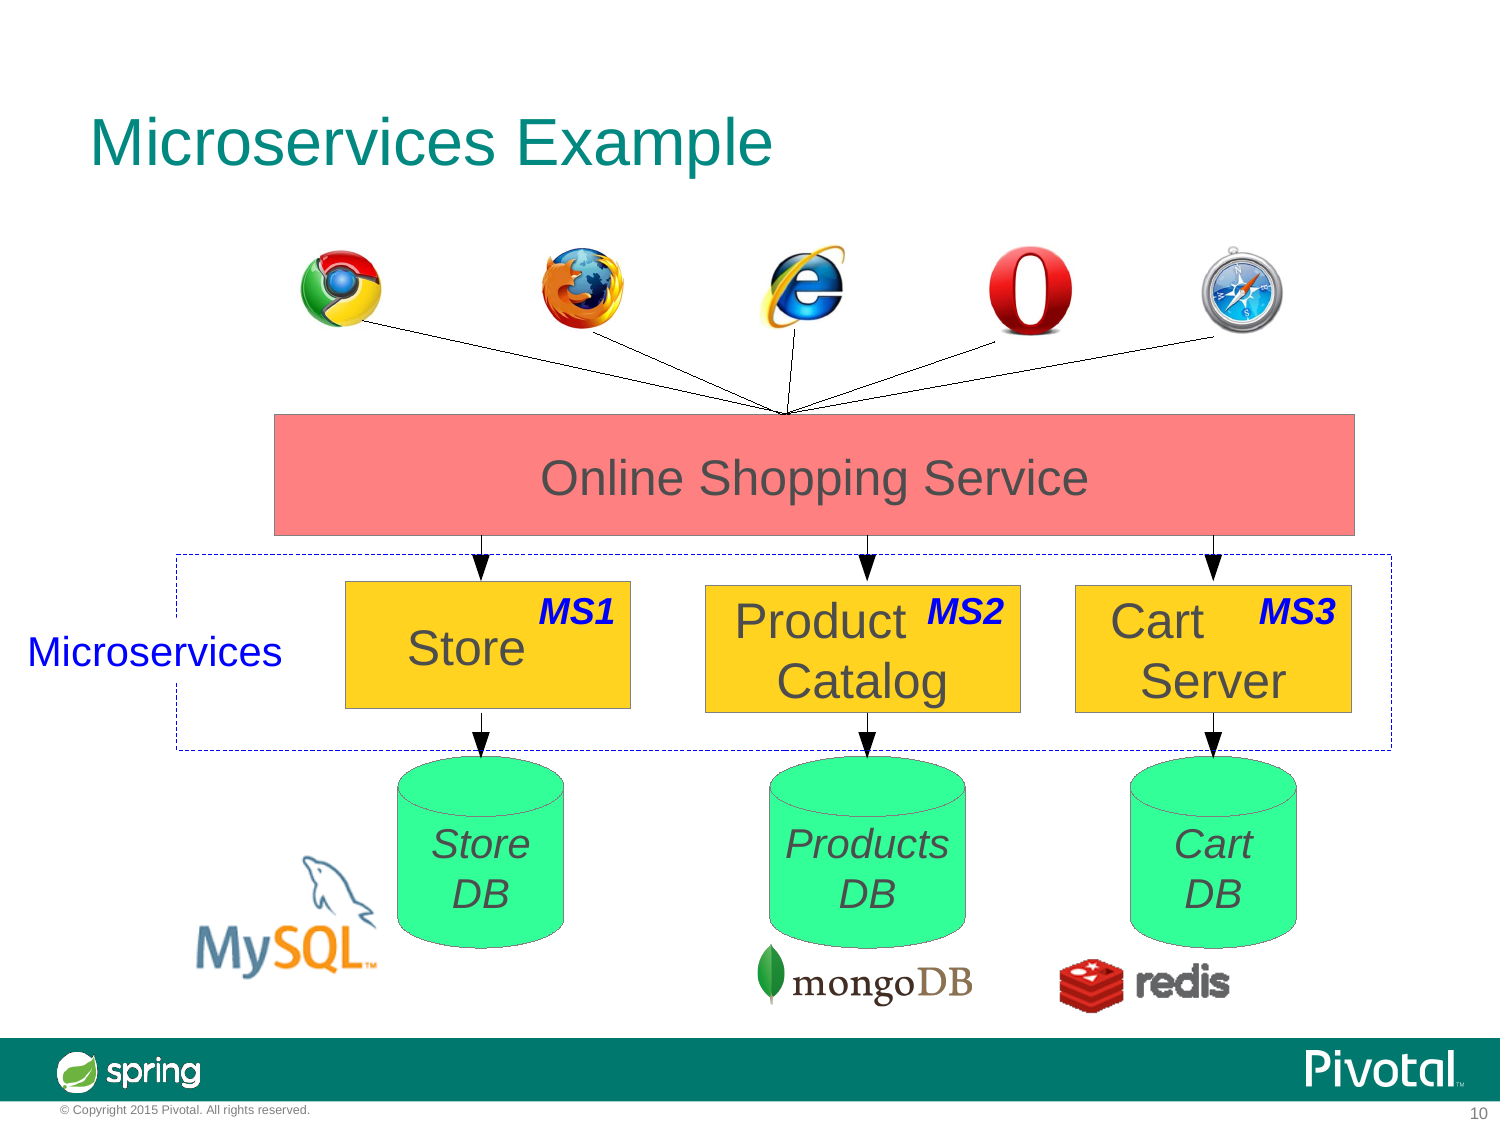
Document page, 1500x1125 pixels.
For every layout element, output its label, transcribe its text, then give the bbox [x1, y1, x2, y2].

picture [32, 1041, 210, 1103]
text_box MS1 [523, 579, 631, 640]
picture [194, 854, 380, 981]
text_box Product Catalog [705, 585, 1021, 713]
text_box MS2 [912, 579, 1019, 640]
text_box Cart DB [1130, 756, 1297, 948]
picture [297, 244, 389, 332]
picture [749, 936, 980, 1014]
picture [982, 244, 1079, 342]
picture [759, 244, 849, 330]
text_box Online Shopping Service [274, 414, 1355, 536]
title Microservices Example [75, 45, 1426, 233]
text_box Products DB [769, 756, 966, 936]
text_box Microservices [12, 617, 299, 683]
picture [1306, 1050, 1464, 1087]
picture [1056, 947, 1232, 1021]
text_box Store [345, 581, 631, 709]
text_box MS3 [1244, 579, 1351, 640]
picture [1198, 244, 1287, 337]
picture [531, 244, 628, 333]
text_box Store DB [397, 756, 564, 949]
text_box Cart Server [1075, 585, 1352, 713]
